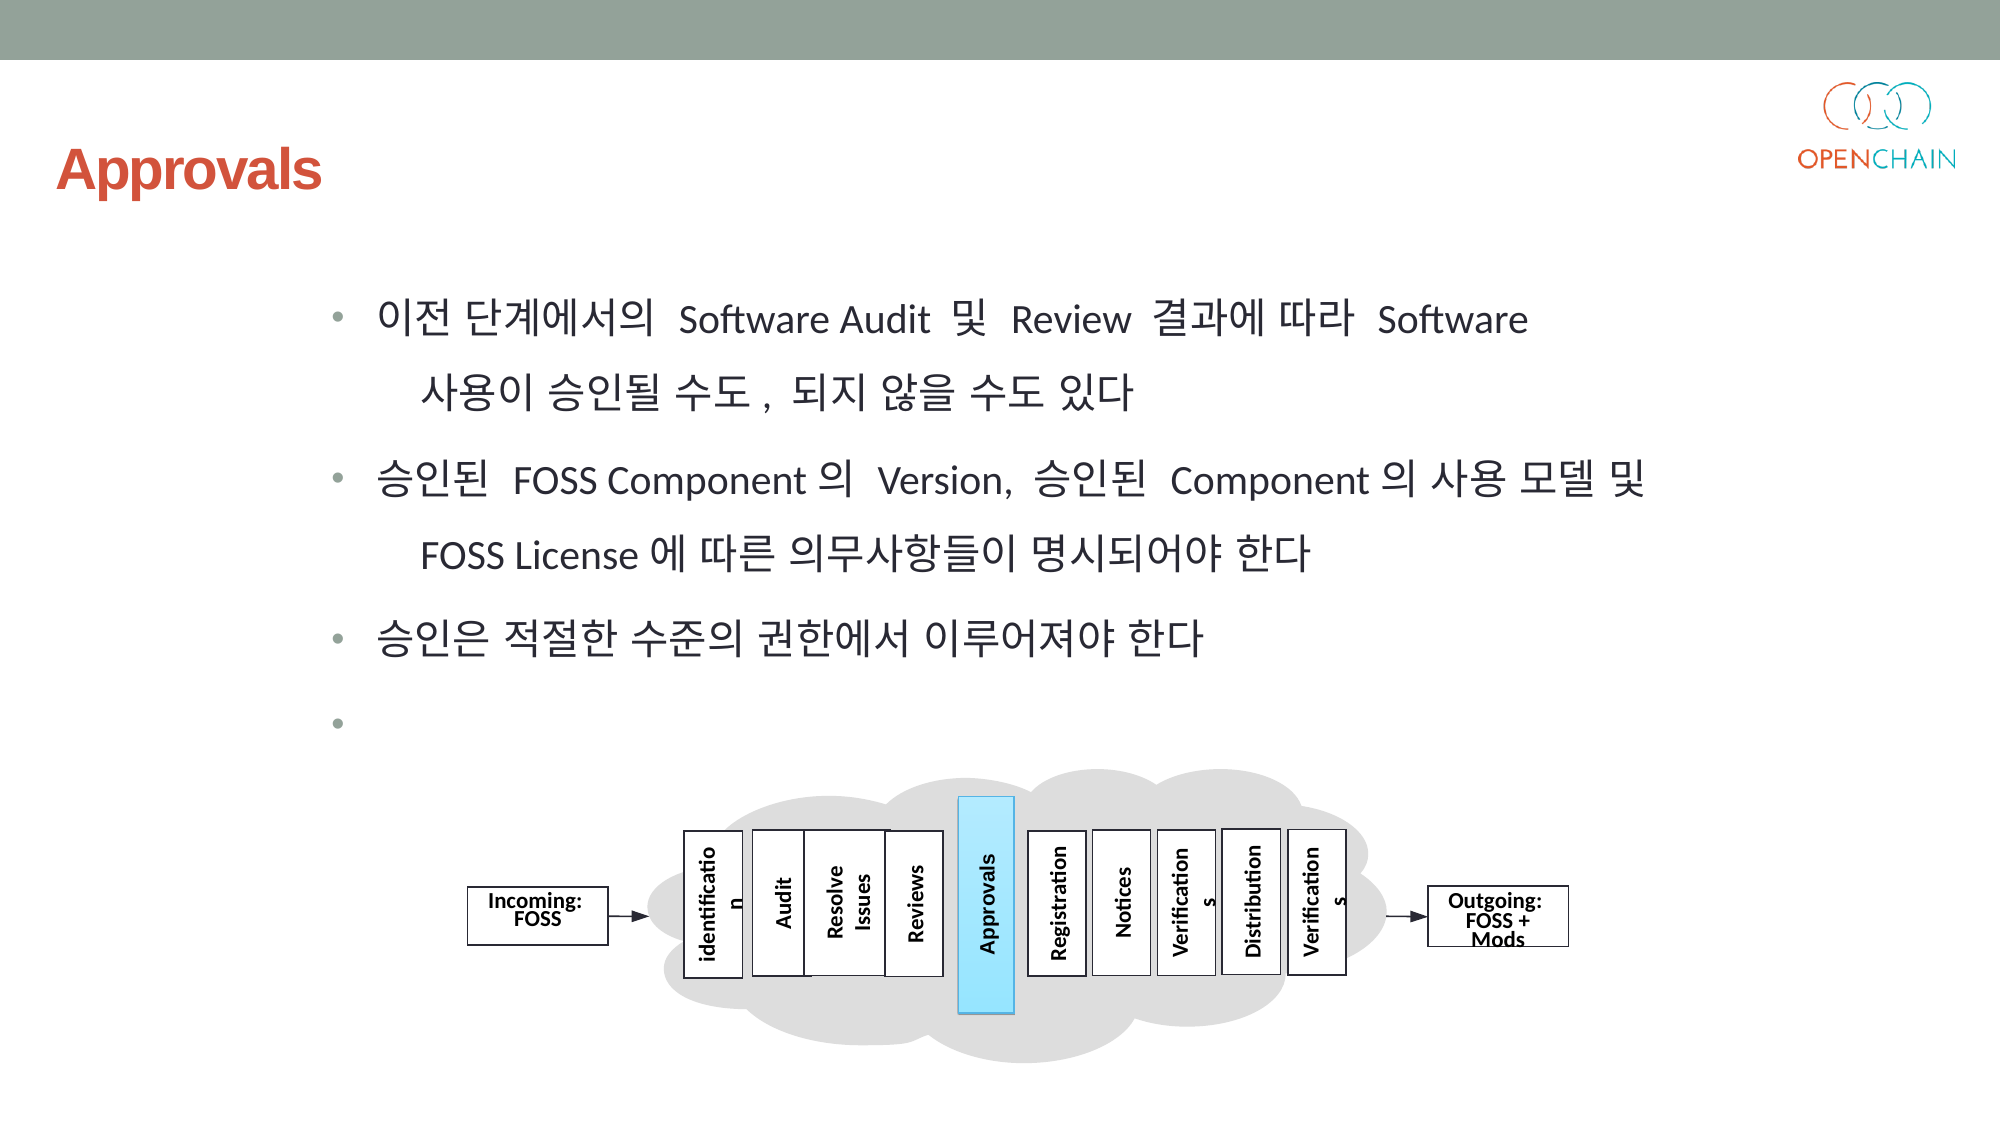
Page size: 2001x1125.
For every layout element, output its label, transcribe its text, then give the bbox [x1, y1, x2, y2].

text_box Reviews [885, 831, 943, 977]
text_box identification [684, 831, 742, 978]
text_box Outgoing: FOSS + Mods [1428, 886, 1568, 947]
text_box [647, 769, 1387, 1064]
text_box Verifications [1157, 830, 1216, 975]
text_box Approvals [40, 84, 1841, 248]
text_box Verifications [1288, 829, 1346, 975]
list 이전 단계에서의 Software Audit 및 Review 결과에 따라 Software 사용이 승인될 수도, 되지 않을 수도 있다 승인된 FOSS Component의 Version, 승인된 Component의 사용 모델 및 FOSS License에 따른 의무사항들이 명시되어야 한다 승인은 적절한 수준의 권한에서 이루어져야 한다 [290, 248, 1678, 788]
text_box Notices [1093, 830, 1151, 975]
text_box Incoming: FOSS [468, 887, 608, 945]
text_box Registration [1028, 831, 1086, 976]
text_box Approvals [958, 796, 1014, 1013]
text_box Resolve Issues [804, 830, 890, 975]
text_box Audit [753, 830, 811, 976]
text_box Distribution [1222, 829, 1280, 975]
